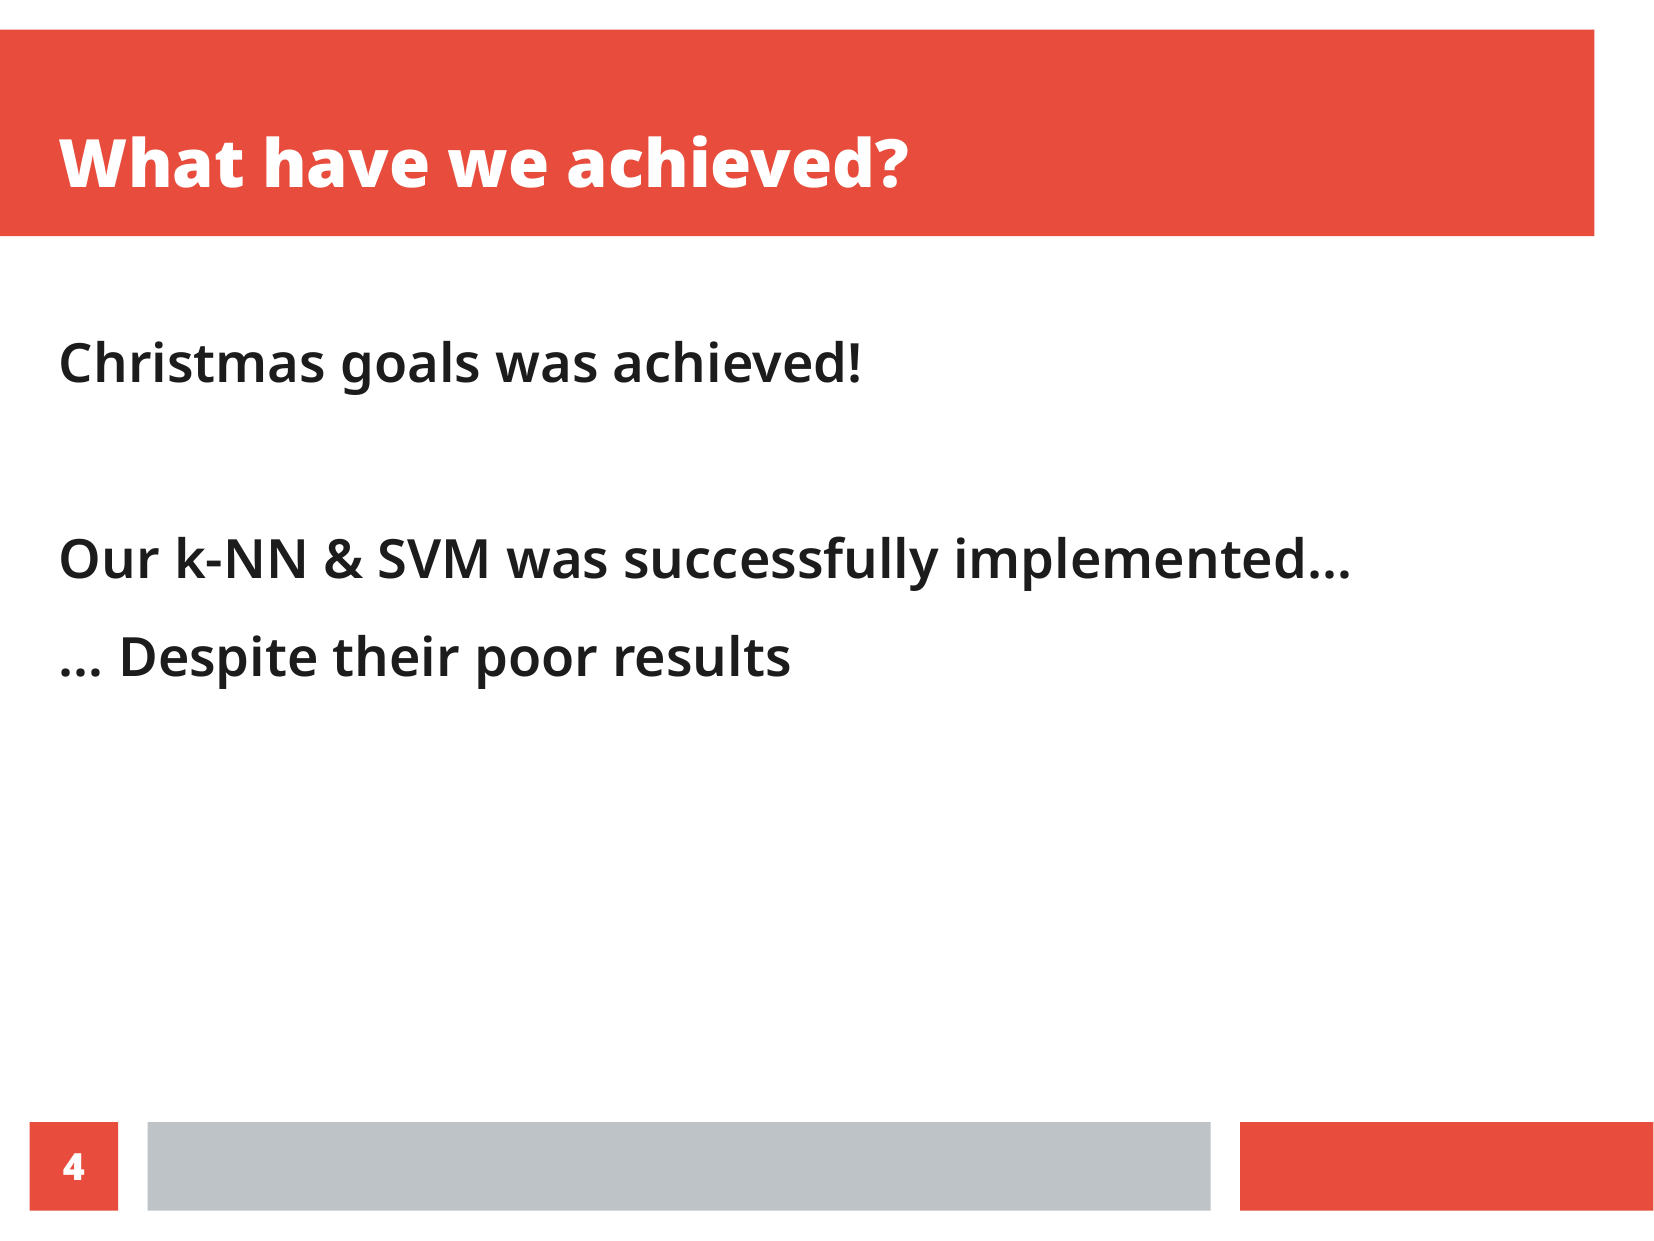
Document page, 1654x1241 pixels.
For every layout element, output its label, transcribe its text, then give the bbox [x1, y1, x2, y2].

list Christmas goals was achieved! Our k-NN & SVM was successfully implemented… … Despite their poor results [59, 324, 1565, 1093]
title What have we achieved? [59, 59, 1595, 207]
